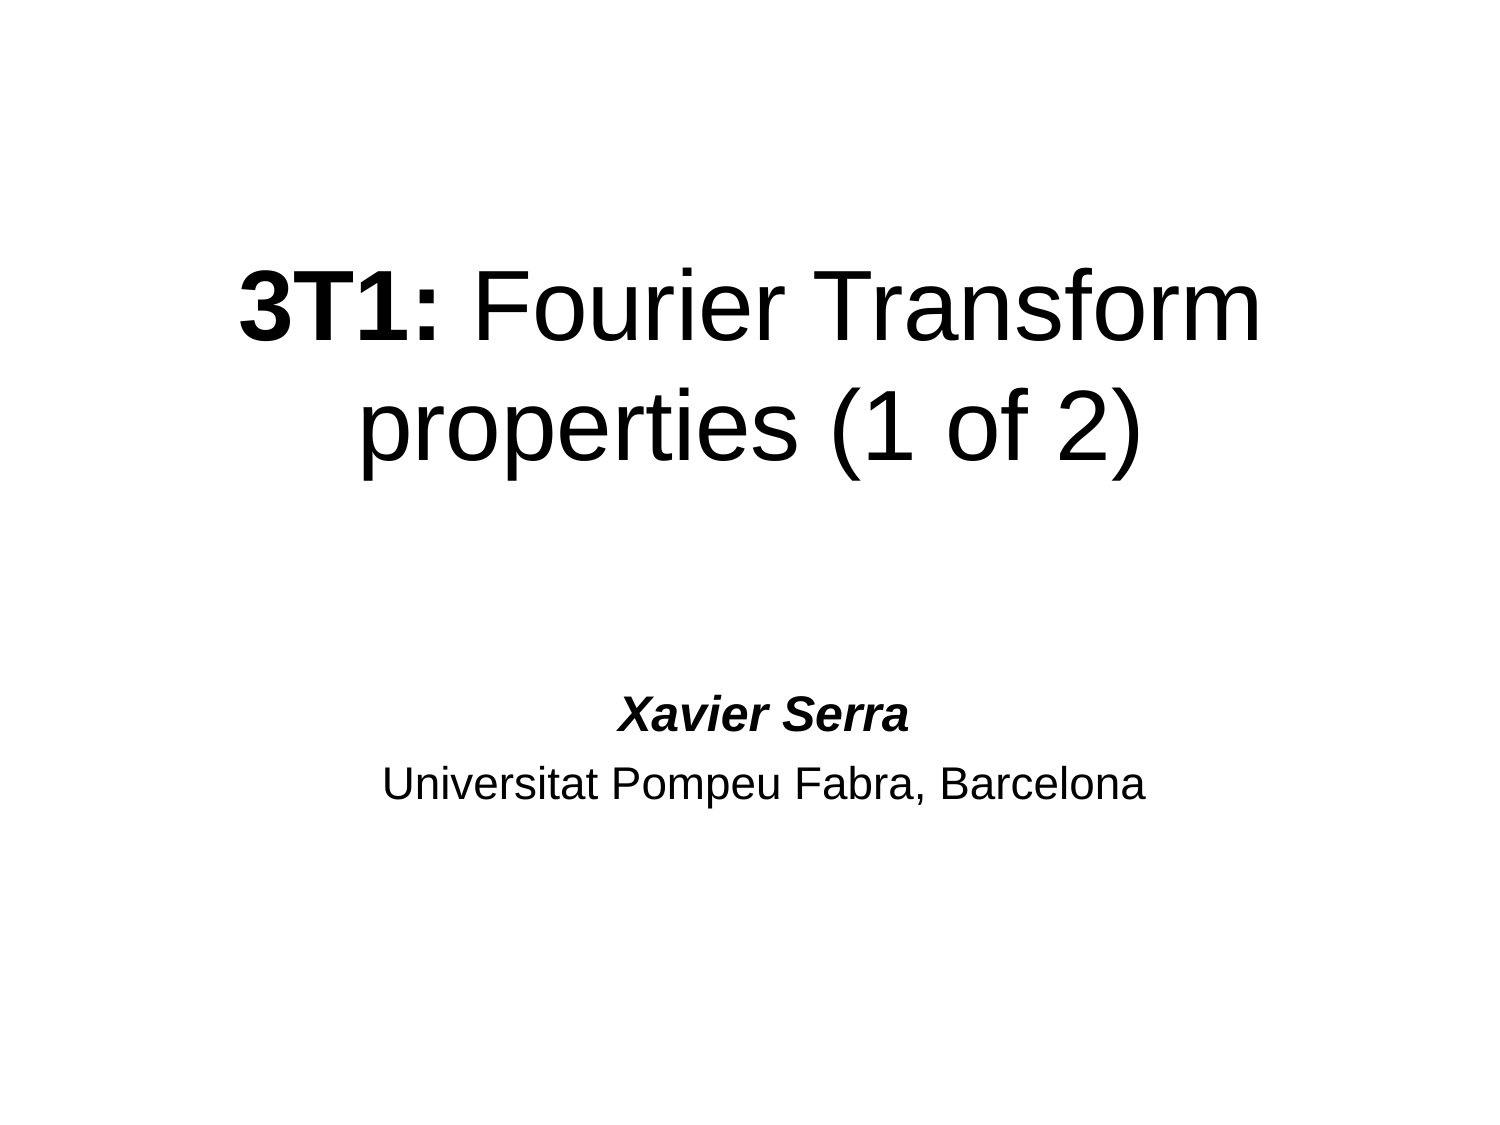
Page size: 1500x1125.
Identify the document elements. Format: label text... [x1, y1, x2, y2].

title 3T1: Fourier Transform properties (1 of 2) [60, 90, 1406, 631]
text_box Xavier Serra Universitat Pompeu Fabra, Barcelona [307, 678, 1221, 922]
